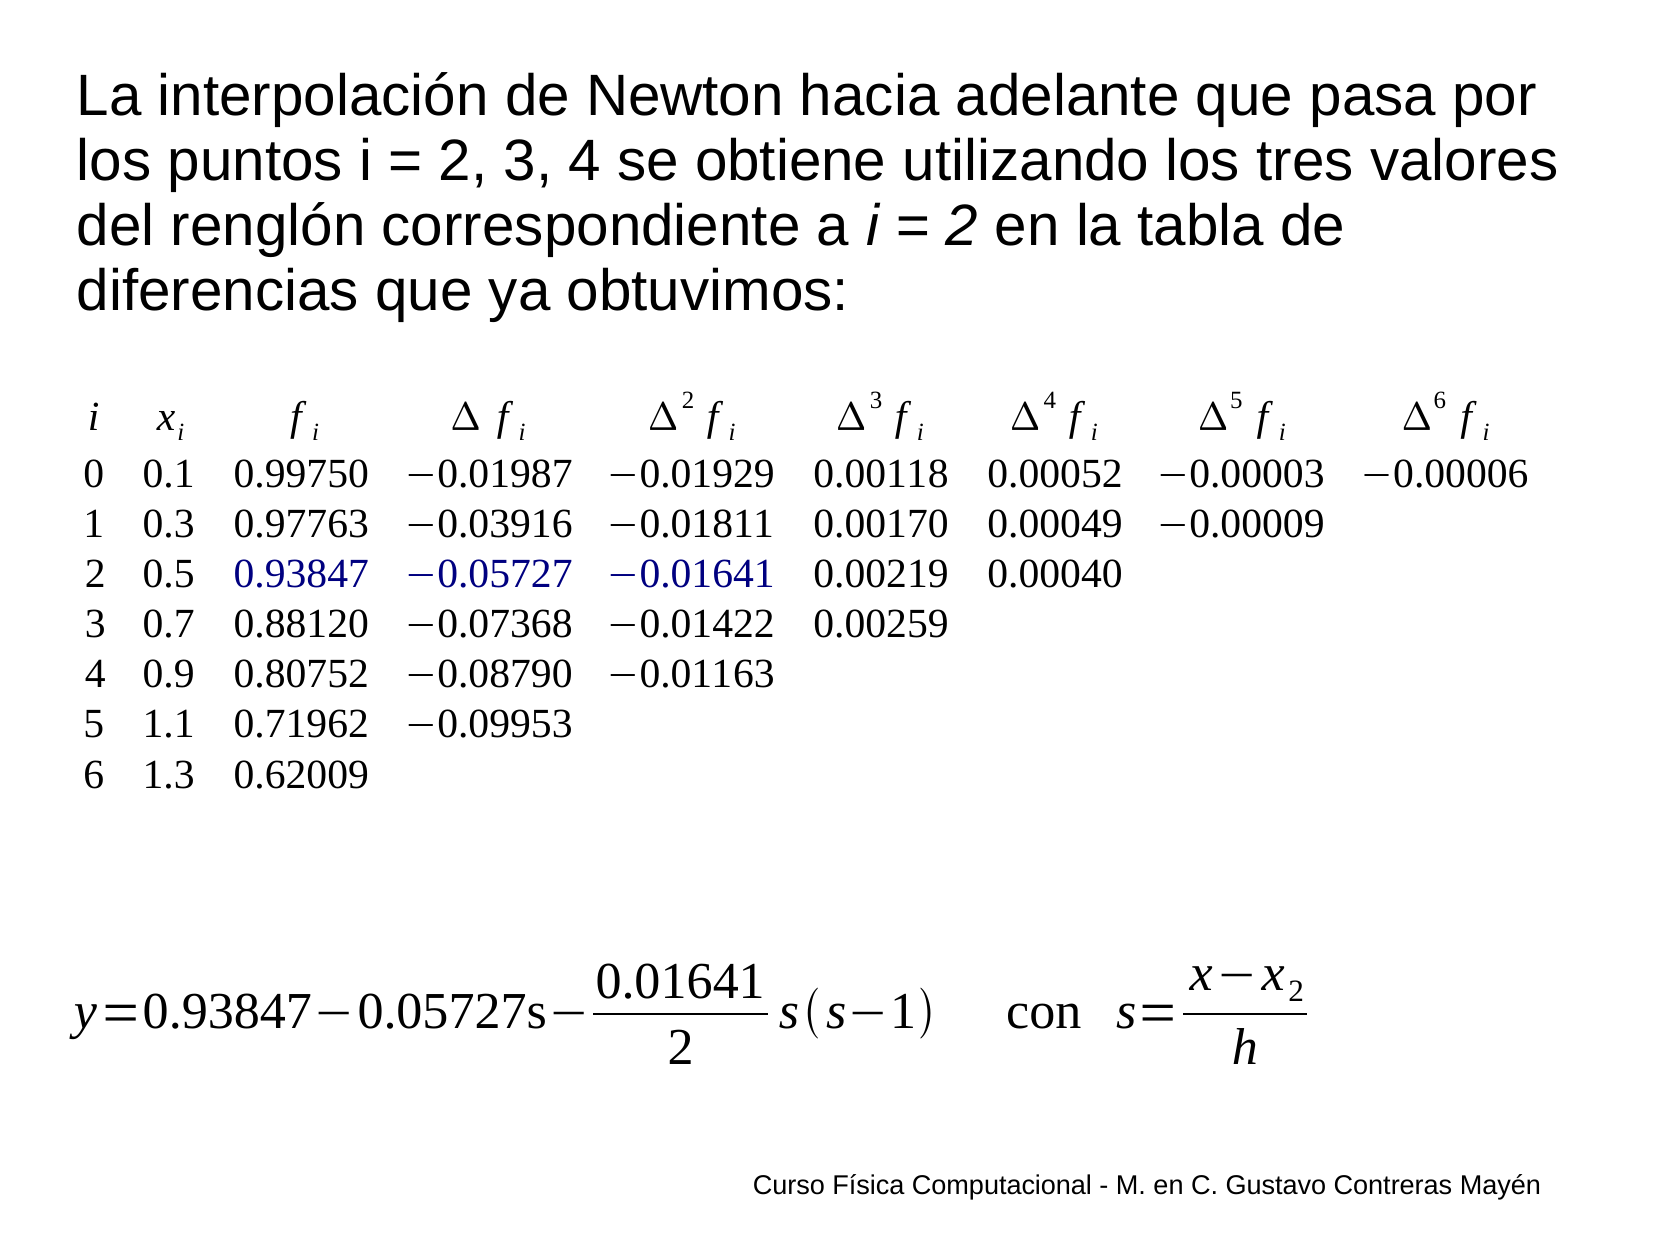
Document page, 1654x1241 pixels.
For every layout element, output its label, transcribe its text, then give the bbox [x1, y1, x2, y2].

text_box La interpolación de Newton hacia adelante que pasa por los puntos i = 2, 3, 4 se obtiene utilizando los tres valores del renglón correspondiente a i = 2 en la tabla de diferencias que ya obtuvimos: [76, 47, 1566, 339]
chart [61, 943, 1315, 1076]
chart [77, 383, 1535, 798]
